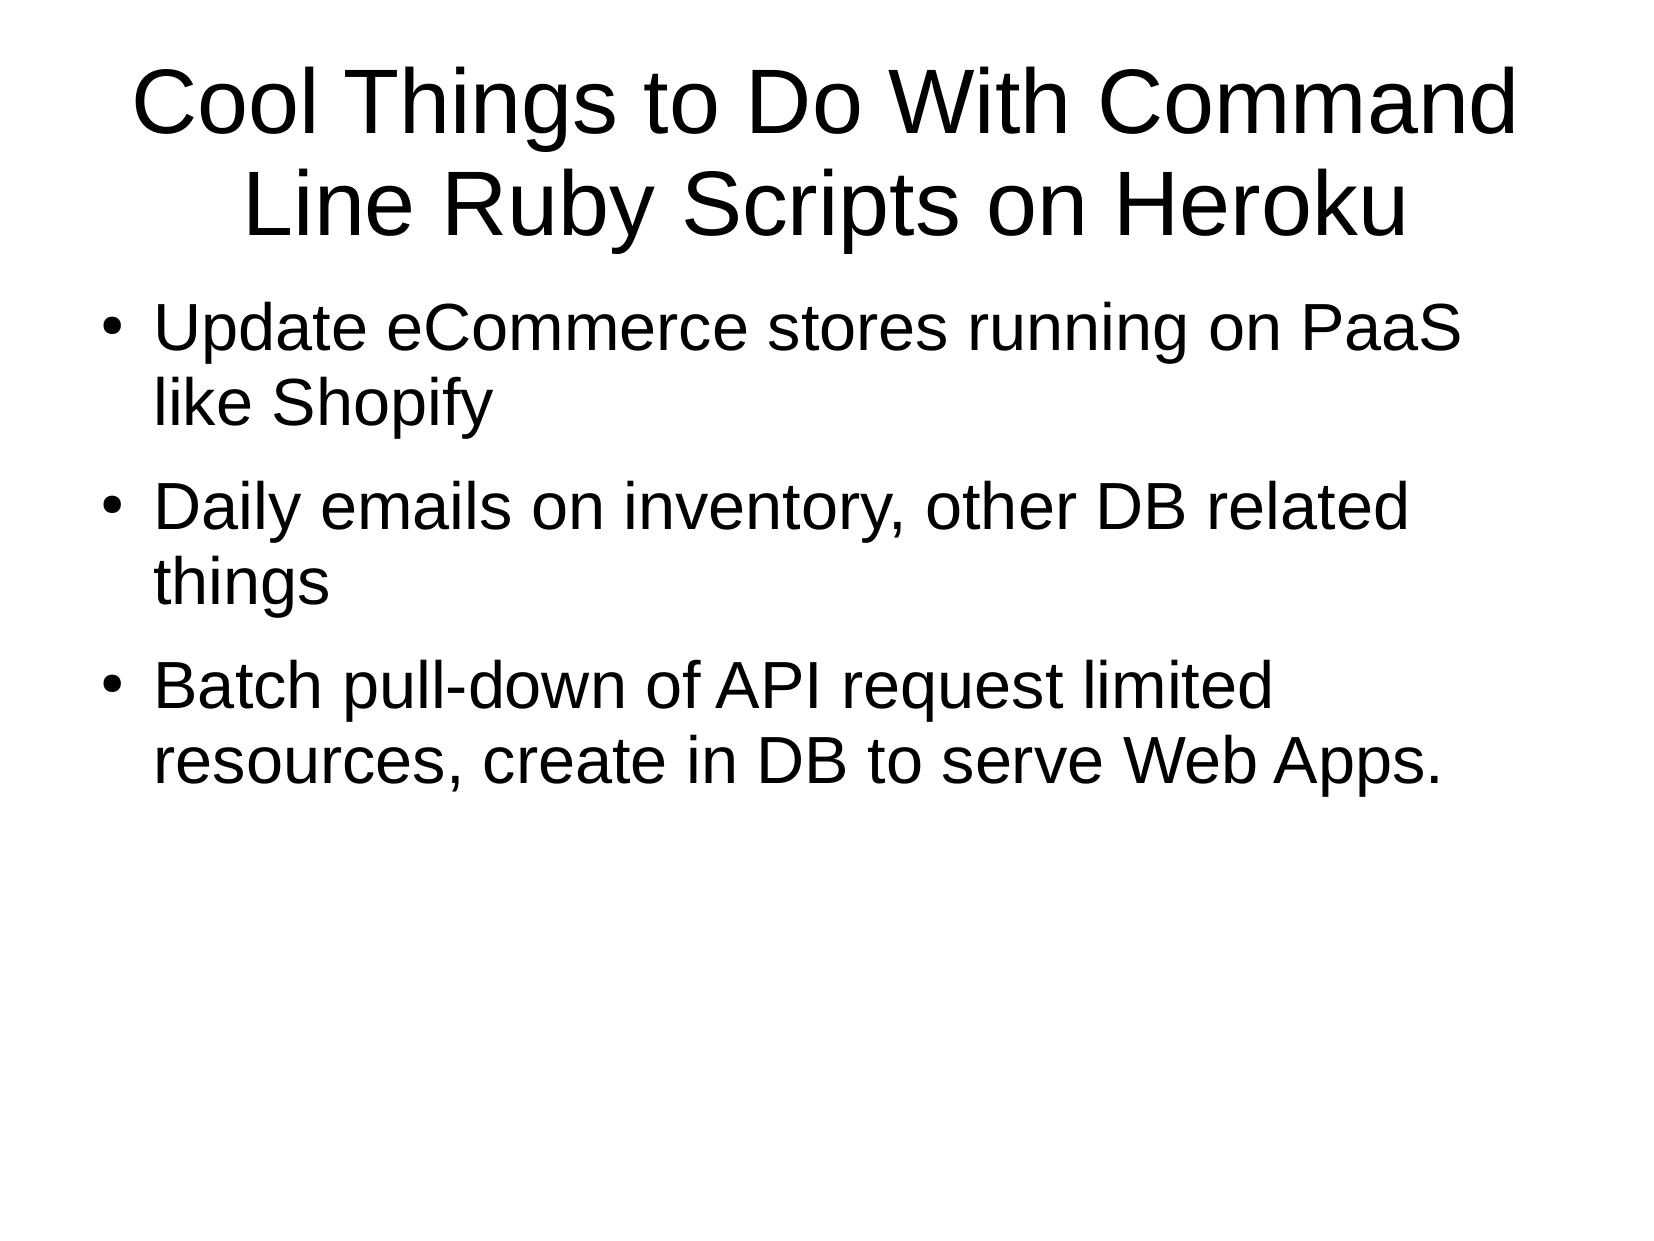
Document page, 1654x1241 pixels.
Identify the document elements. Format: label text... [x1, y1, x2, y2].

list Update eCommerce stores running on PaaS like Shopify Daily emails on inventory, other DB related things Batch pull-down of API request limited resources, create in DB to serve Web Apps. [82, 290, 1571, 1010]
title Cool Things to Do With Command Line Ruby Scripts on Heroku [82, 49, 1571, 257]
